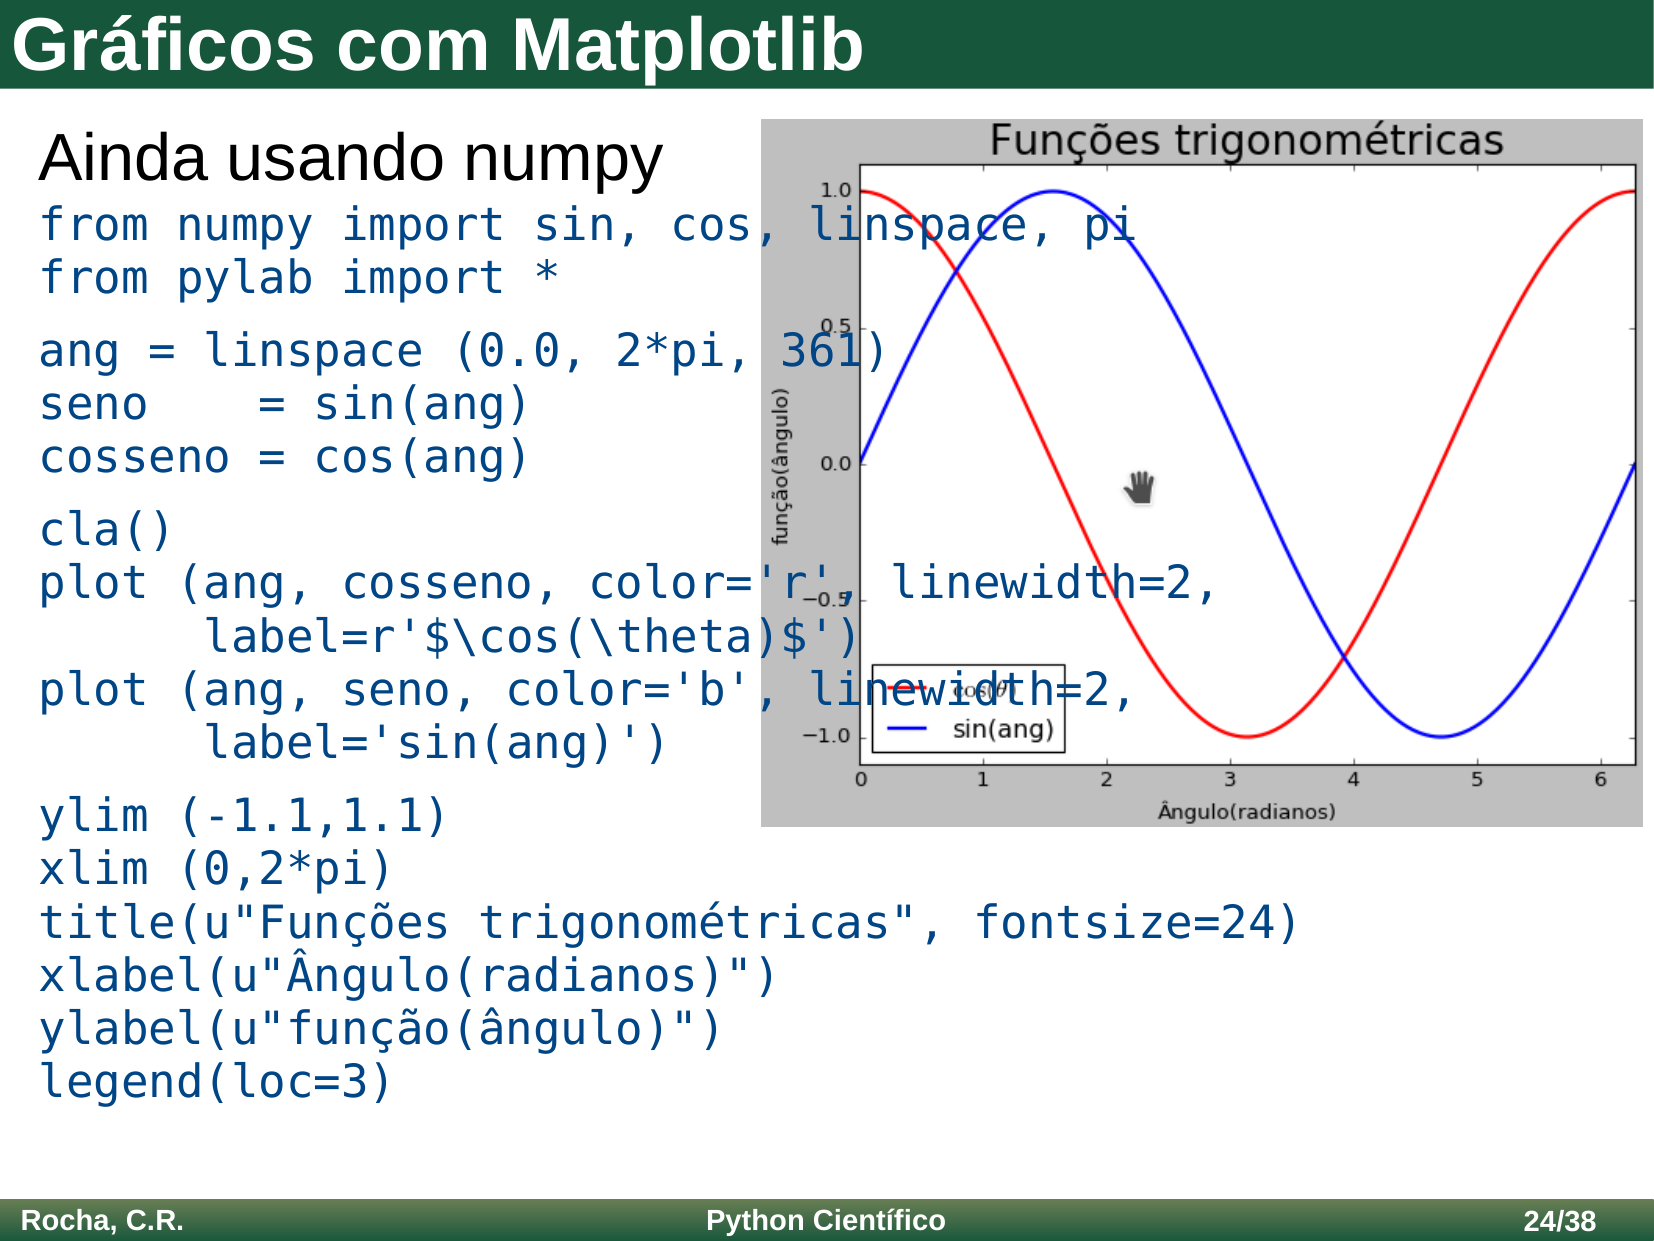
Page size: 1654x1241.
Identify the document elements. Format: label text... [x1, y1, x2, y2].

title Gráficos com Matplotlib [11, 0, 1625, 89]
text_box from numpy import sin, cos, linspace, pi from pylab import * ang = linspace (0.0, 2*pi, 361) seno = sin(ang) cosseno = cos(ang) cla() plot (ang, cosseno, color='r', linewidth=2, label=r'$\cos(\theta)$') plot (ang, seno, color='b', linewidth=2, label='sin(ang)') ylim (-1.1,1.1) xlim (0,2*pi) title(u"Funções trigonométricas", fontsize=24) xlabel(u"Ângulo(radianos)") ylabel(u"função(ângulo)") legend(loc=3) [23, 190, 1359, 1223]
picture [762, 119, 1643, 827]
text_box Ainda usando numpy [23, 112, 762, 202]
